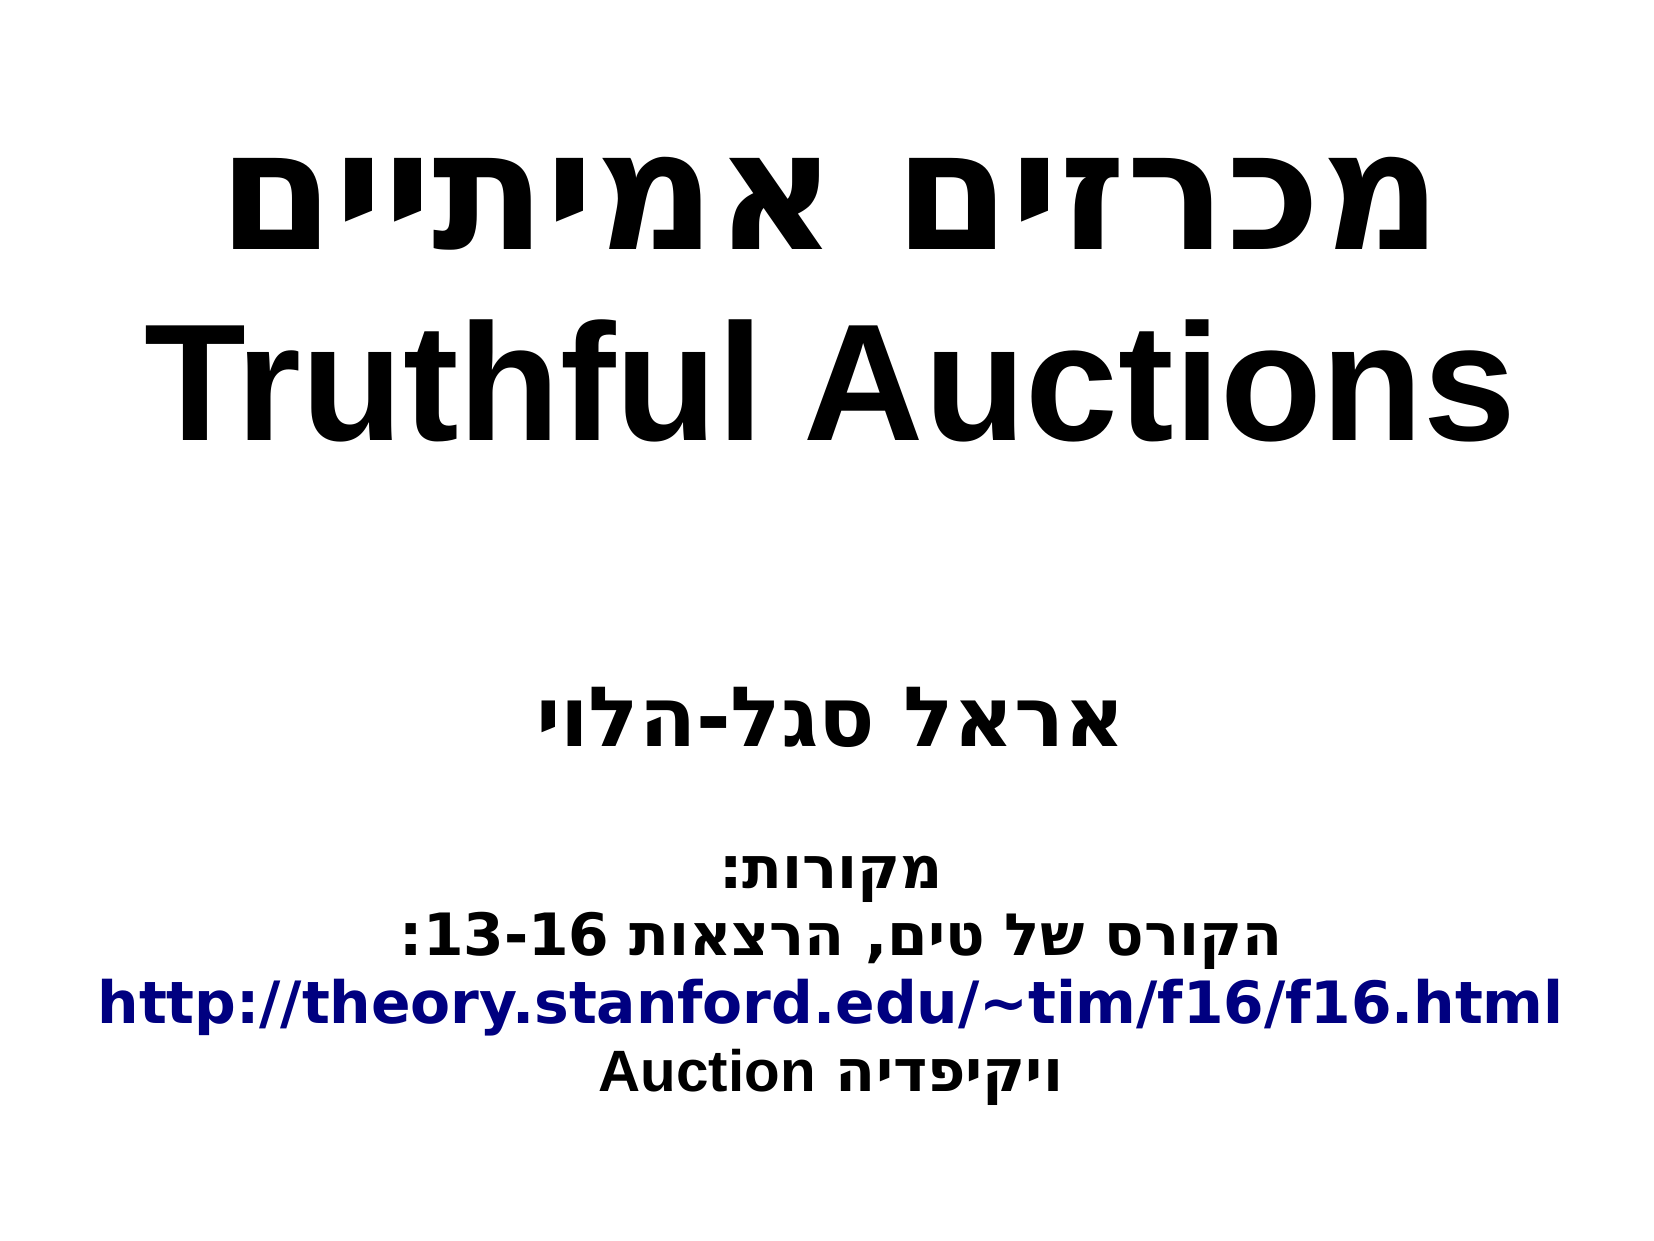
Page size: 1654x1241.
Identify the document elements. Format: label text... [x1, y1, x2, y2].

title מכרזים אמיתיים Truthful Auctions אראל סגל-הלוי מקורות: הקורס של טים, הרצאות 13-16: http://theory.stanford.edu/~tim/f16/f16.html ויקיפדיה Auction [86, 45, 1576, 1156]
